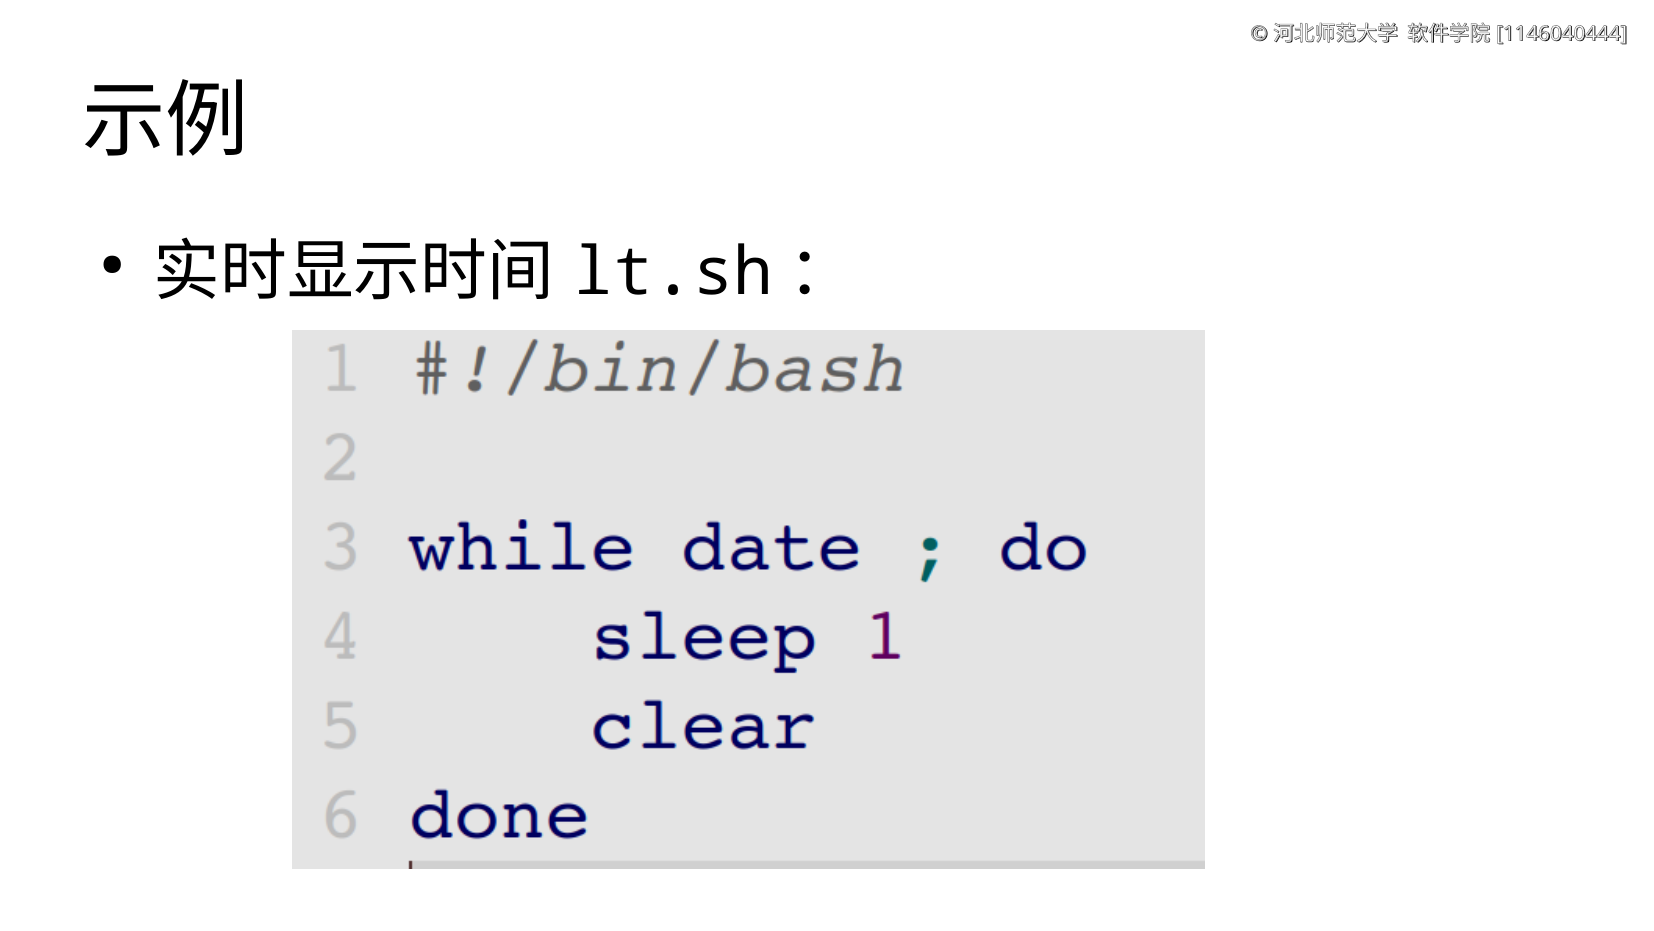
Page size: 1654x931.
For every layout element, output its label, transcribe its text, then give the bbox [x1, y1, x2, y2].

title 示例 [82, 37, 1571, 189]
list 实时显示时间lt.sh： [82, 217, 1571, 815]
picture [292, 330, 1205, 869]
